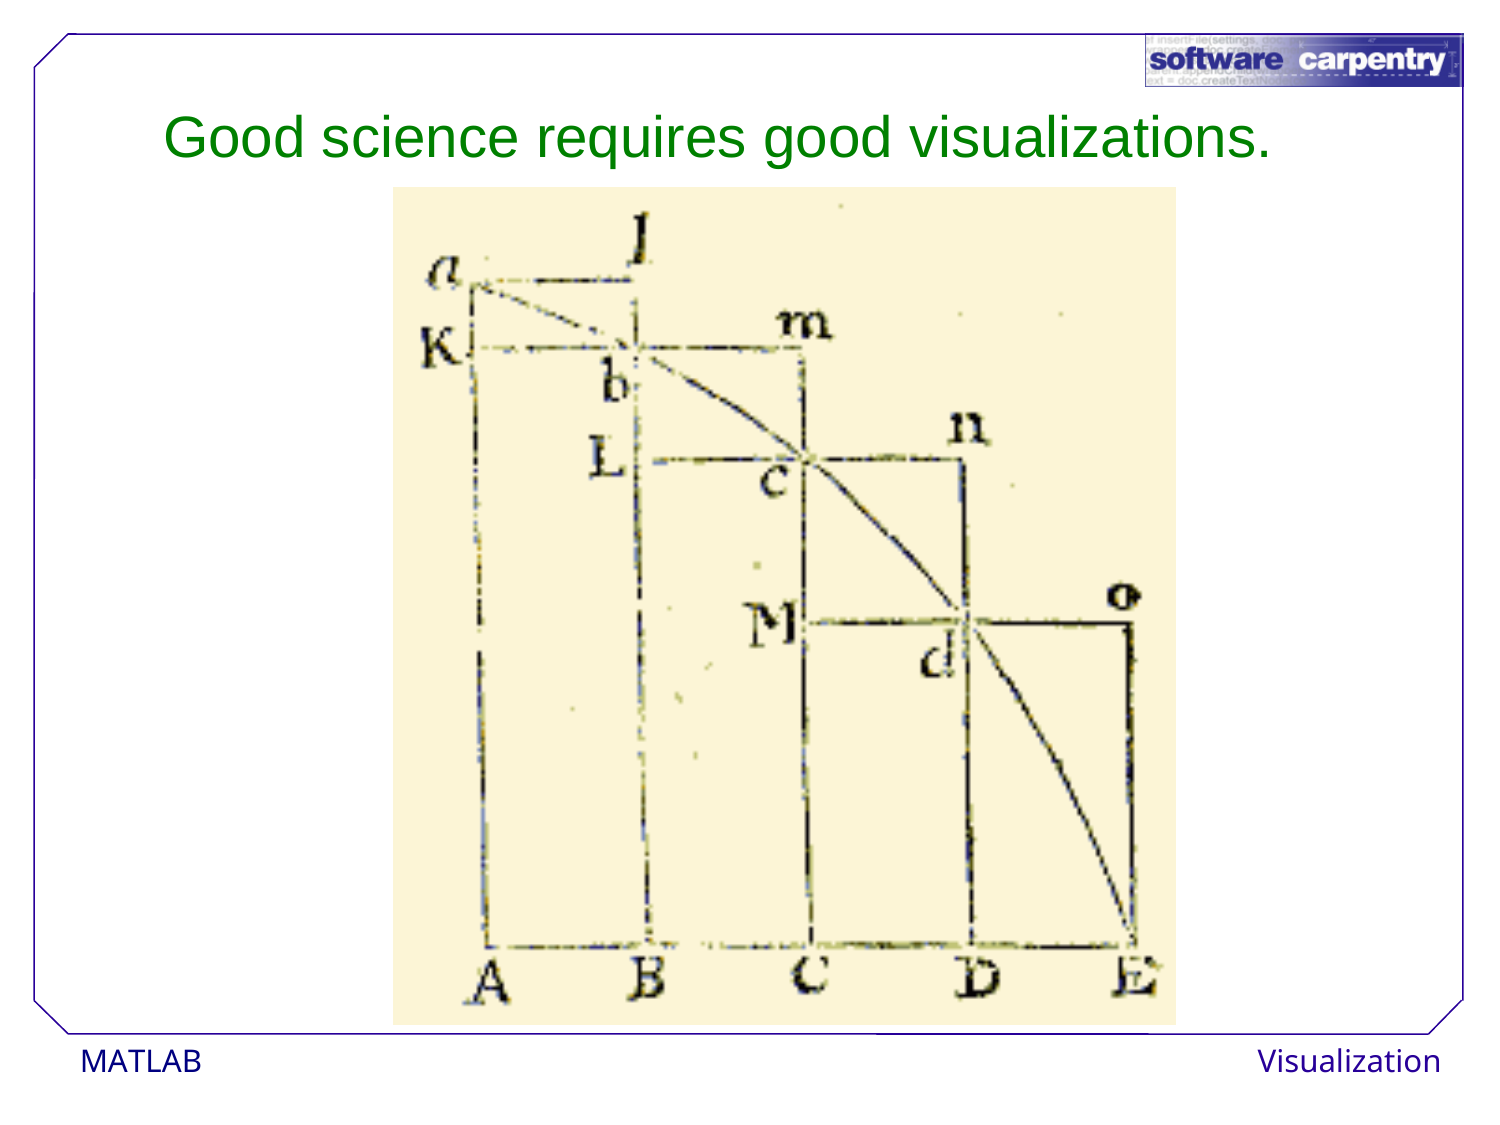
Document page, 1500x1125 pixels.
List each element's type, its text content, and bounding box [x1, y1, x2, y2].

list Good science requires good visualizations. [75, 99, 1363, 1013]
picture [393, 187, 1176, 1026]
picture [1145, 33, 1464, 87]
